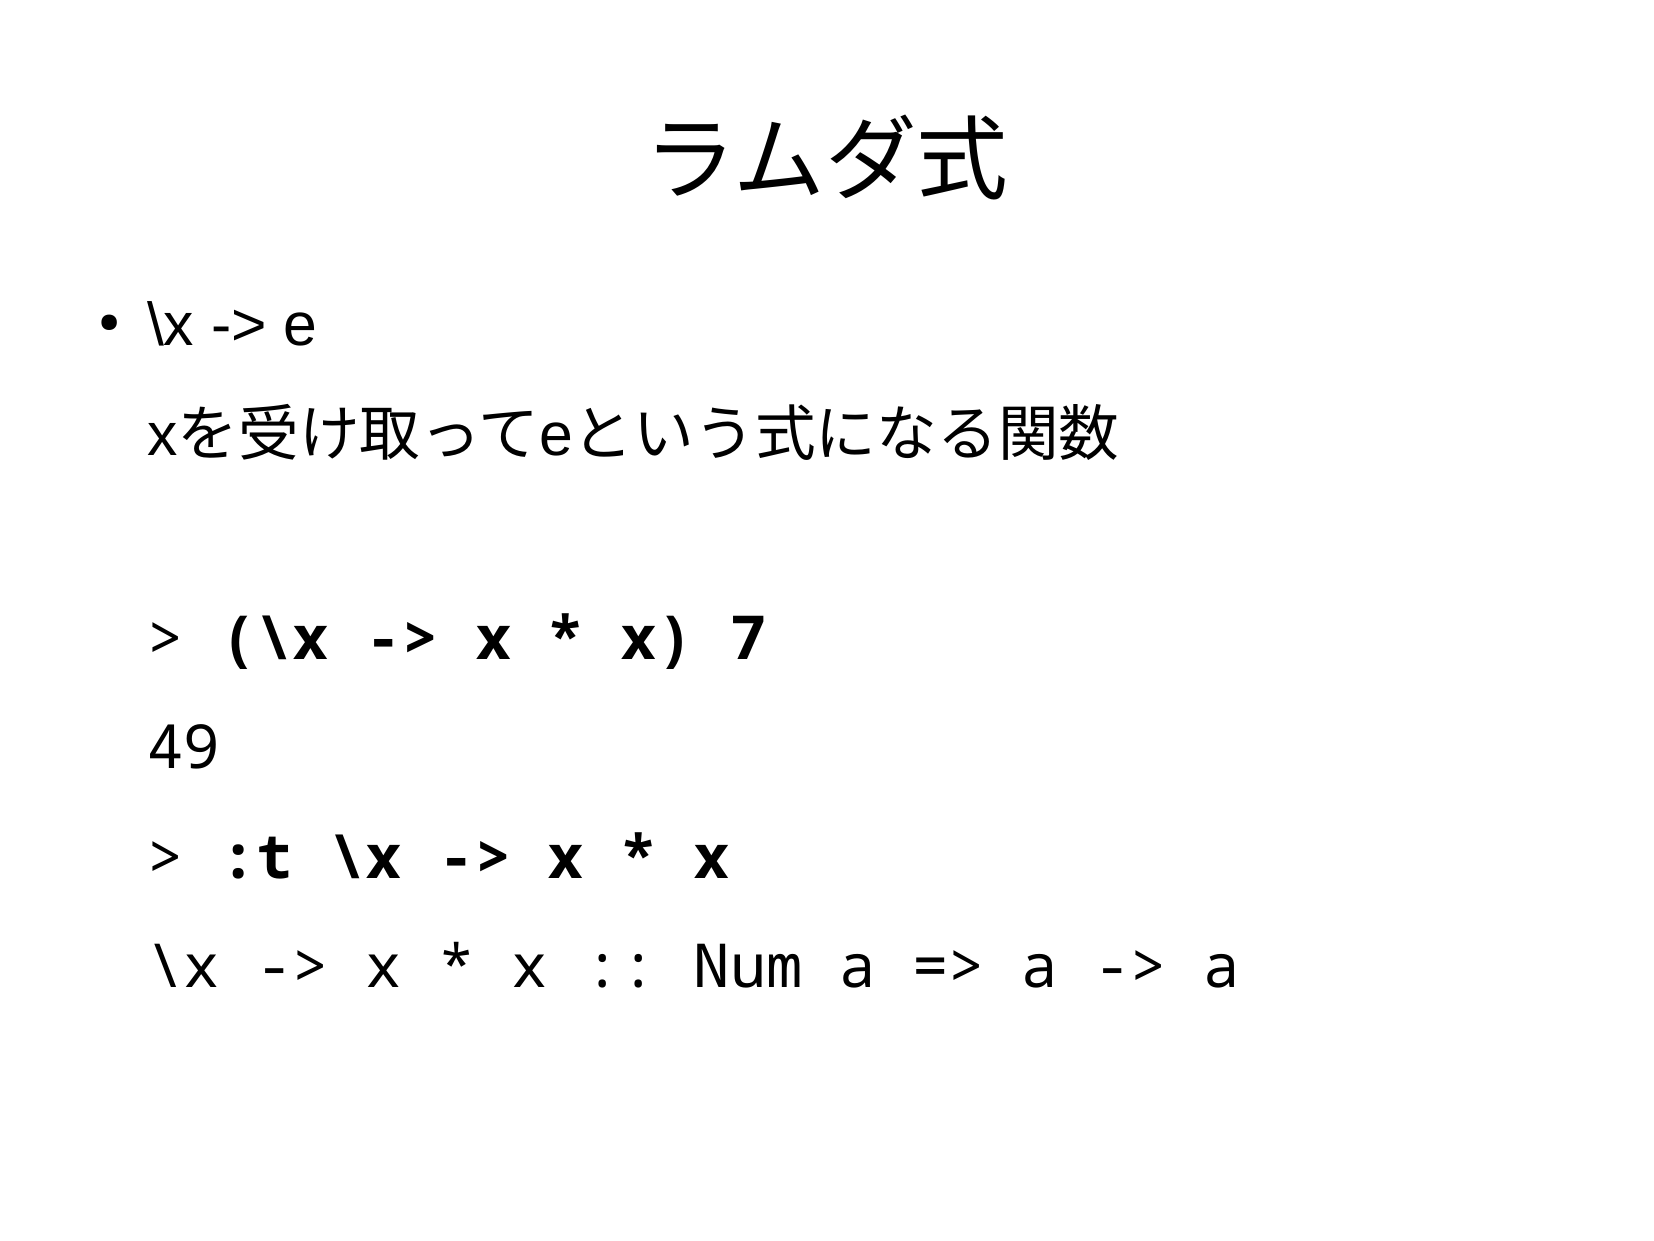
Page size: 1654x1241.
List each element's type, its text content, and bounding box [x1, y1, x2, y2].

list \x -> e xを受け取ってeという式になる関数 > (\x -> x * x) 7 49 > :t \x -> x * x \x -> x * x :: Num a => a -> a [82, 290, 1571, 1010]
title ラムダ式 [82, 49, 1571, 257]
